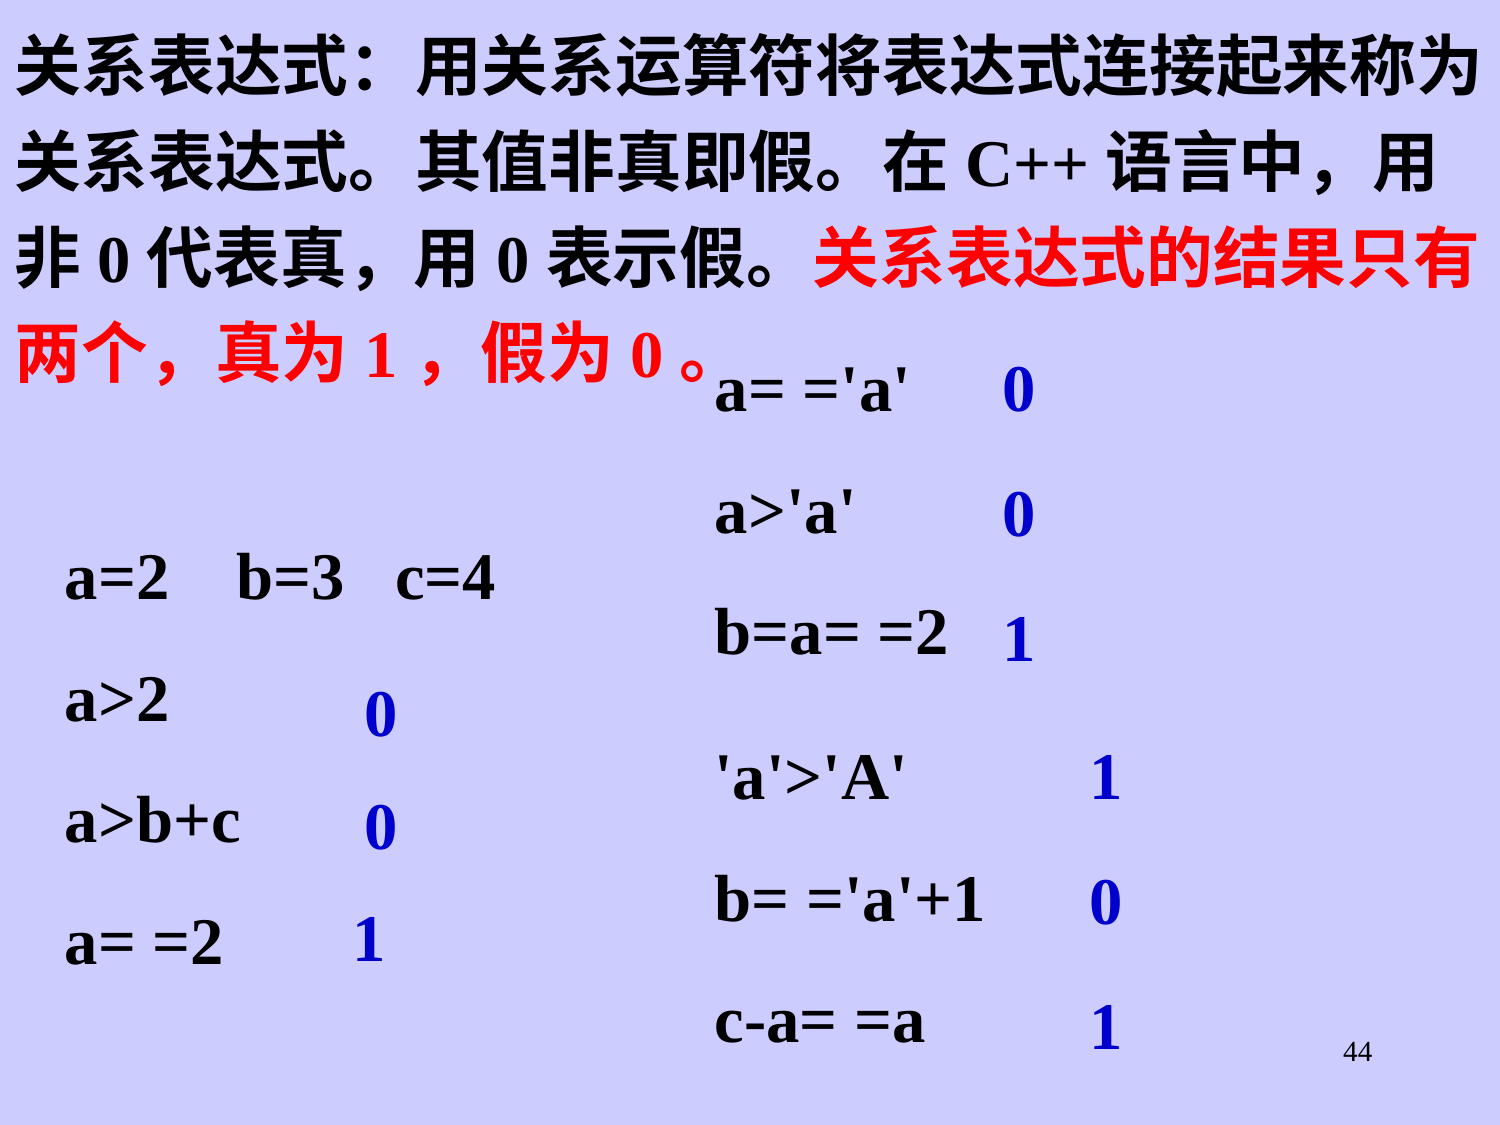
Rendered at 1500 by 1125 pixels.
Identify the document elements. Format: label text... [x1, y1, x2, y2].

text_box 1 [1074, 724, 1138, 821]
text_box 0 [987, 462, 1051, 558]
text_box 0 [987, 337, 1051, 433]
text_box 1 [1074, 974, 1138, 1071]
text_box 0 [1074, 849, 1138, 946]
text_box a= ='a' a>'a' b=a= =2 [699, 337, 1026, 677]
text_box 1 [337, 887, 413, 983]
text_box 0 [350, 662, 413, 758]
text_box a=2 b=3 c=4 a>2 a>b+c a= =2 [49, 524, 588, 986]
text_box 'a'>'A' b= ='a'+1 c-a= =a [699, 724, 1126, 1064]
text_box 0 [350, 774, 413, 871]
text_box 关系表达式：用关系运算符将表达式连接起来称为关系表达式。其值非真即假。在C++语言中，用非0代表真，用0表示假。关系表达式的结果只有两个，真为1，假为0。 [0, 0, 1500, 400]
text_box 1 [987, 587, 1051, 683]
text_box <编号> [1074, 1025, 1388, 1101]
